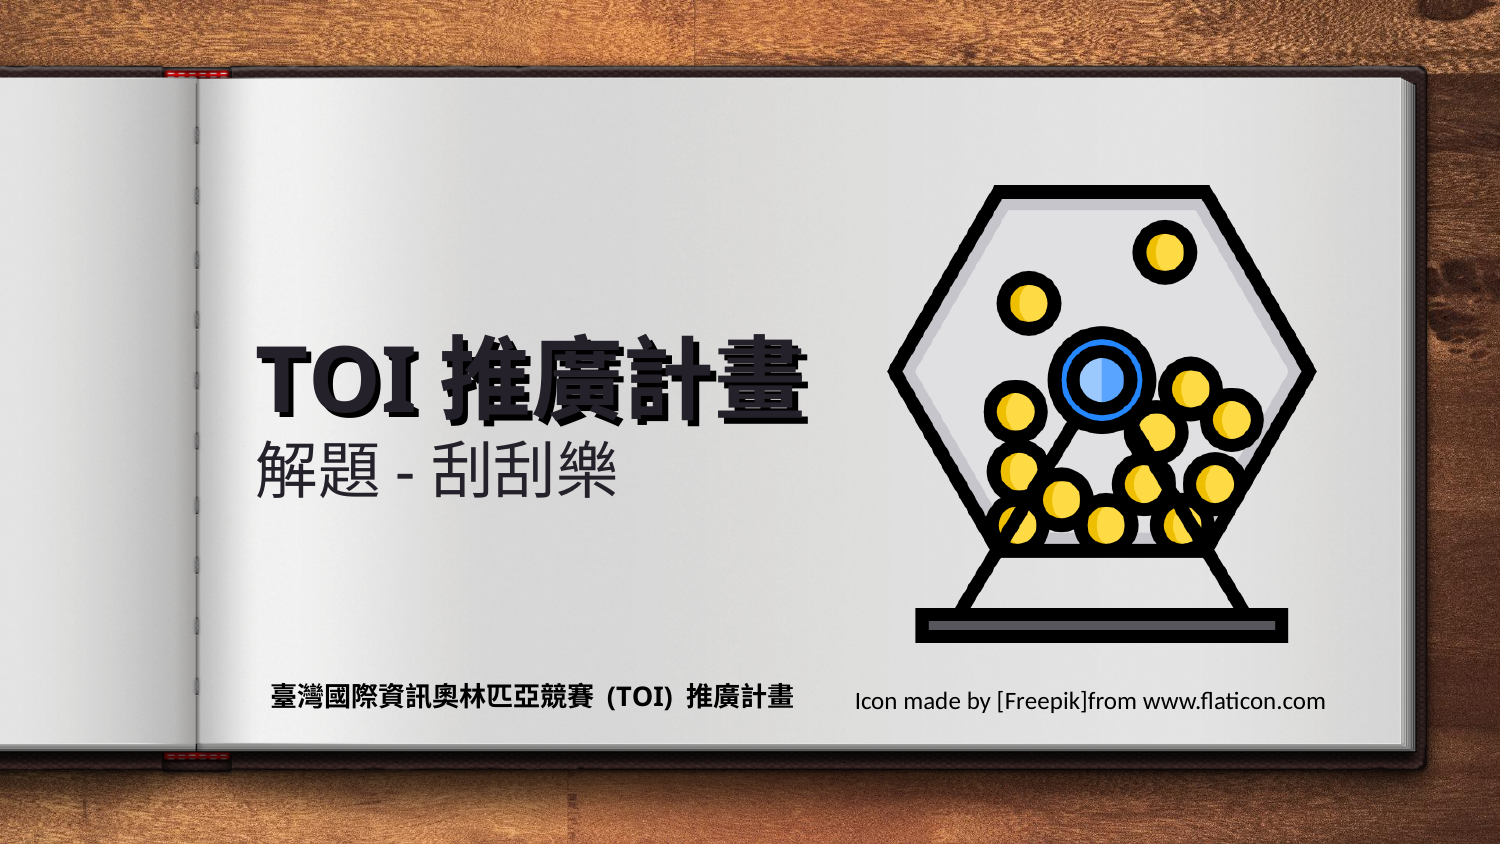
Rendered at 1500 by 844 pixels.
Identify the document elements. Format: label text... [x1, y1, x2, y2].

picture [872, 185, 1331, 643]
text_box Icon made by [Freepik]from www.flaticon.com [840, 677, 1364, 722]
title TOI推廣計畫 解題-刮刮樂 [240, 262, 872, 565]
